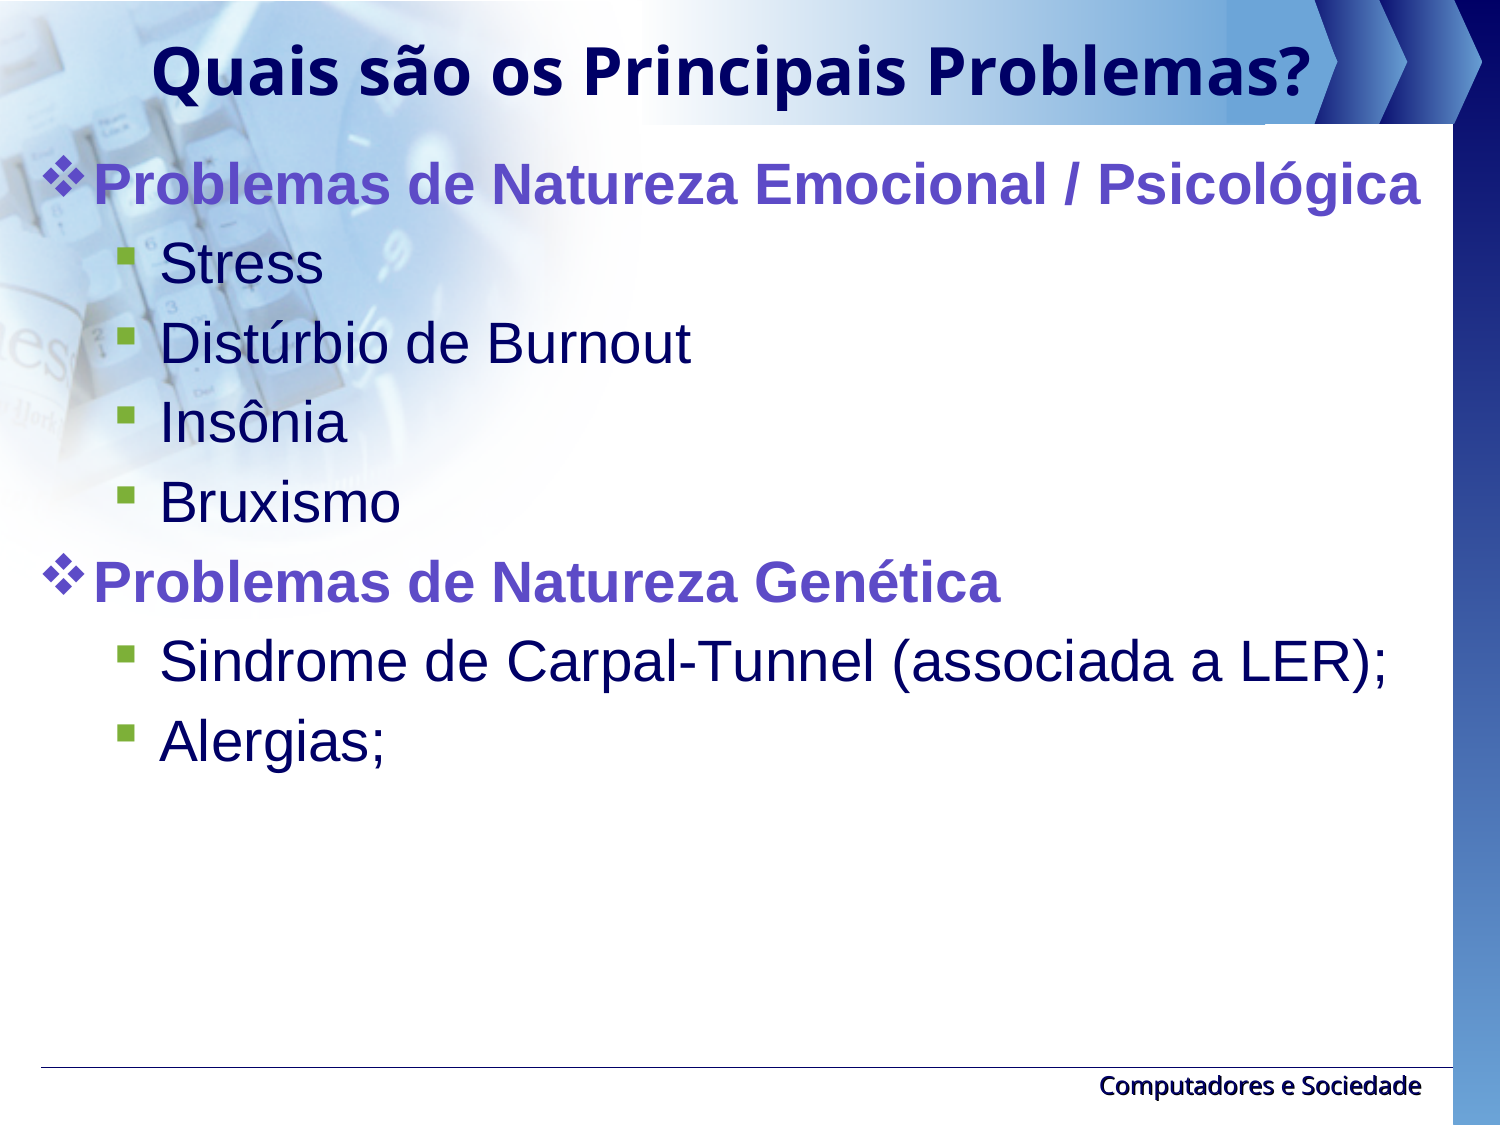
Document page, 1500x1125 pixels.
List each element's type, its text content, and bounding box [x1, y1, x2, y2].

title Quais são os Principais Problemas? [37, 0, 1426, 150]
list Problemas de Natureza Emocional / Psicológica Stress Distúrbio de Burnout Insônia Bruxismo Problemas de Natureza Genética Sindrome de Carpal-Tunnel (associada a LER); Alergias; [37, 151, 1426, 1051]
